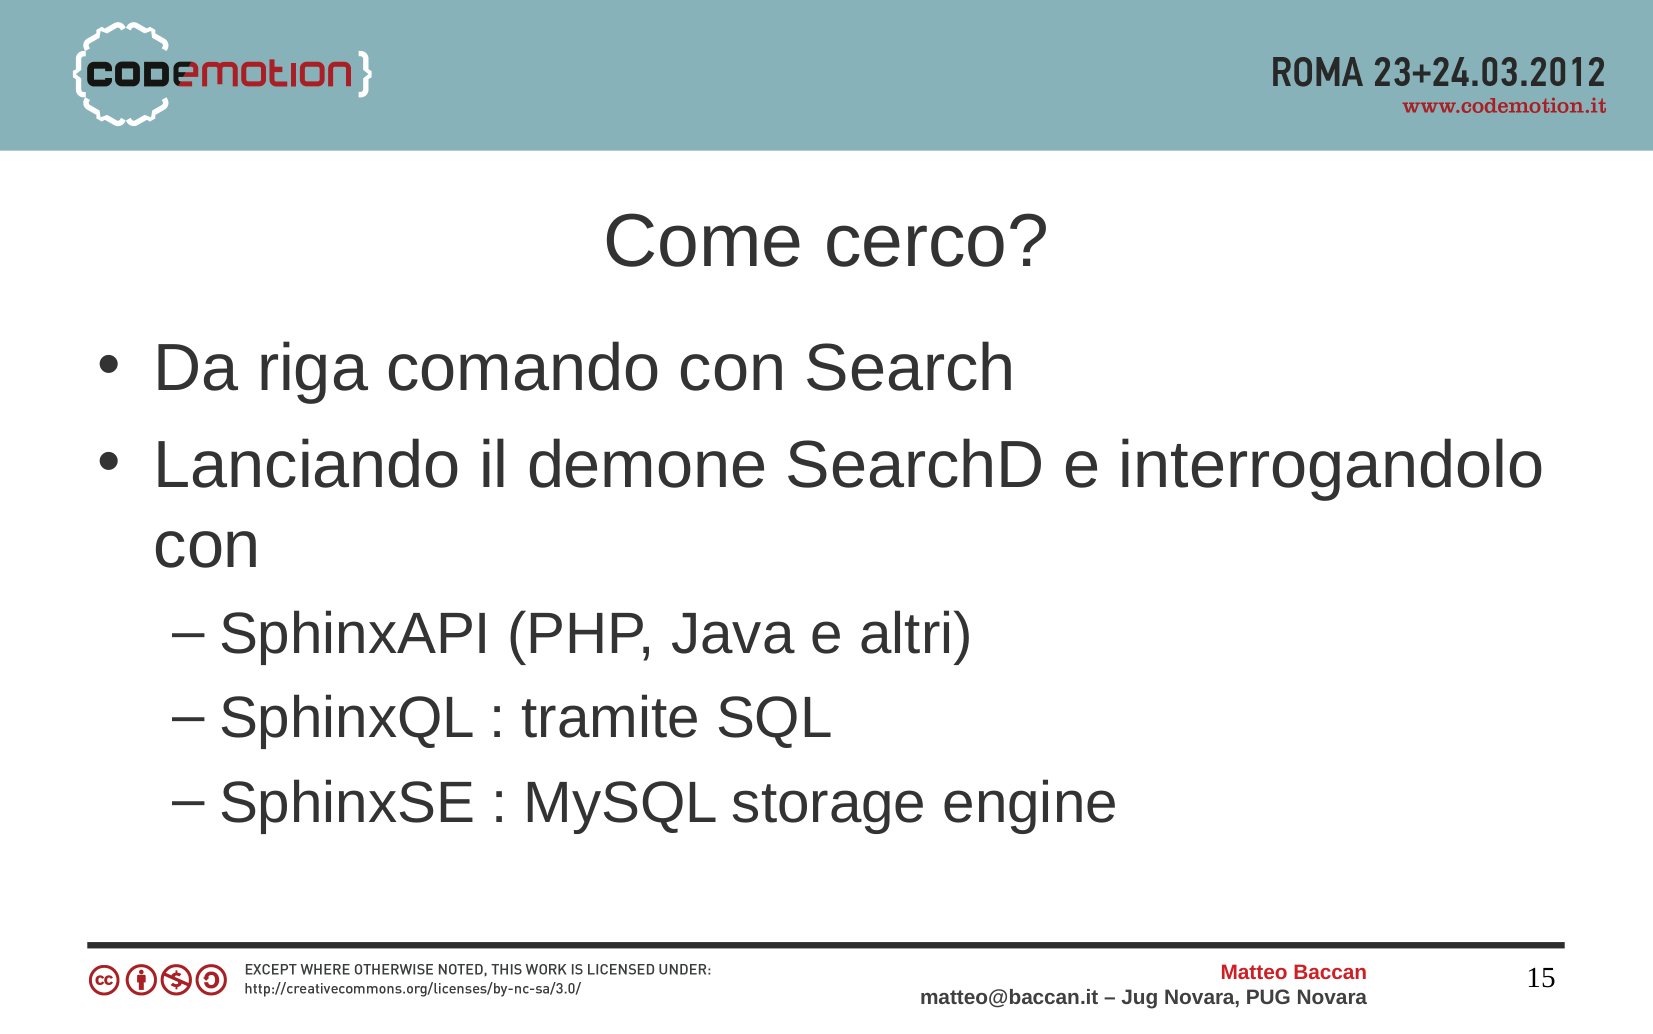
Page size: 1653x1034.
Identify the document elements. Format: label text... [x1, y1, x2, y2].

picture [0, 0, 1653, 1034]
list Da riga comando con Search Lanciando il demone SearchD e interrogandolo con SphinxAPI (PHP, Java e altri) SphinxQL : tramite SQL SphinxSE : MySQL storage engine [82, 315, 1571, 902]
title Come cerco? [82, 173, 1571, 299]
